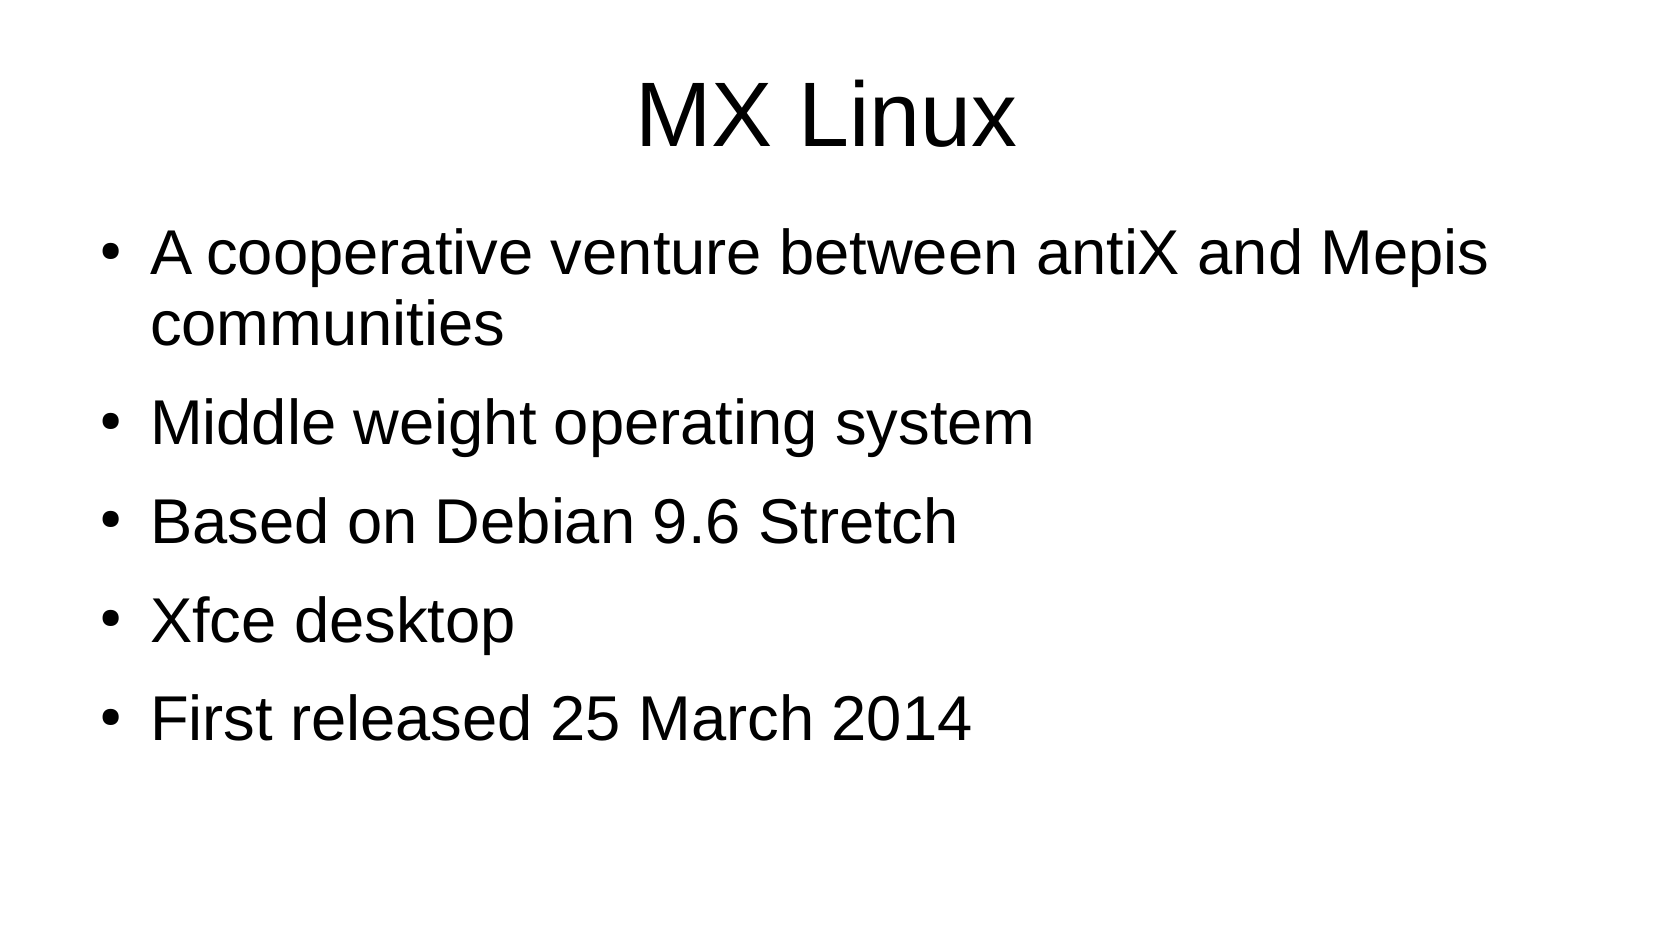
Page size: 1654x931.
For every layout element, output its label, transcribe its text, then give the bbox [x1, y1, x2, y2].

title MX Linux [82, 37, 1571, 193]
list A cooperative venture between antiX and Mepis communities Middle weight operating system Based on Debian 9.6 Stretch Xfce desktop First released 25 March 2014 [82, 217, 1571, 758]
